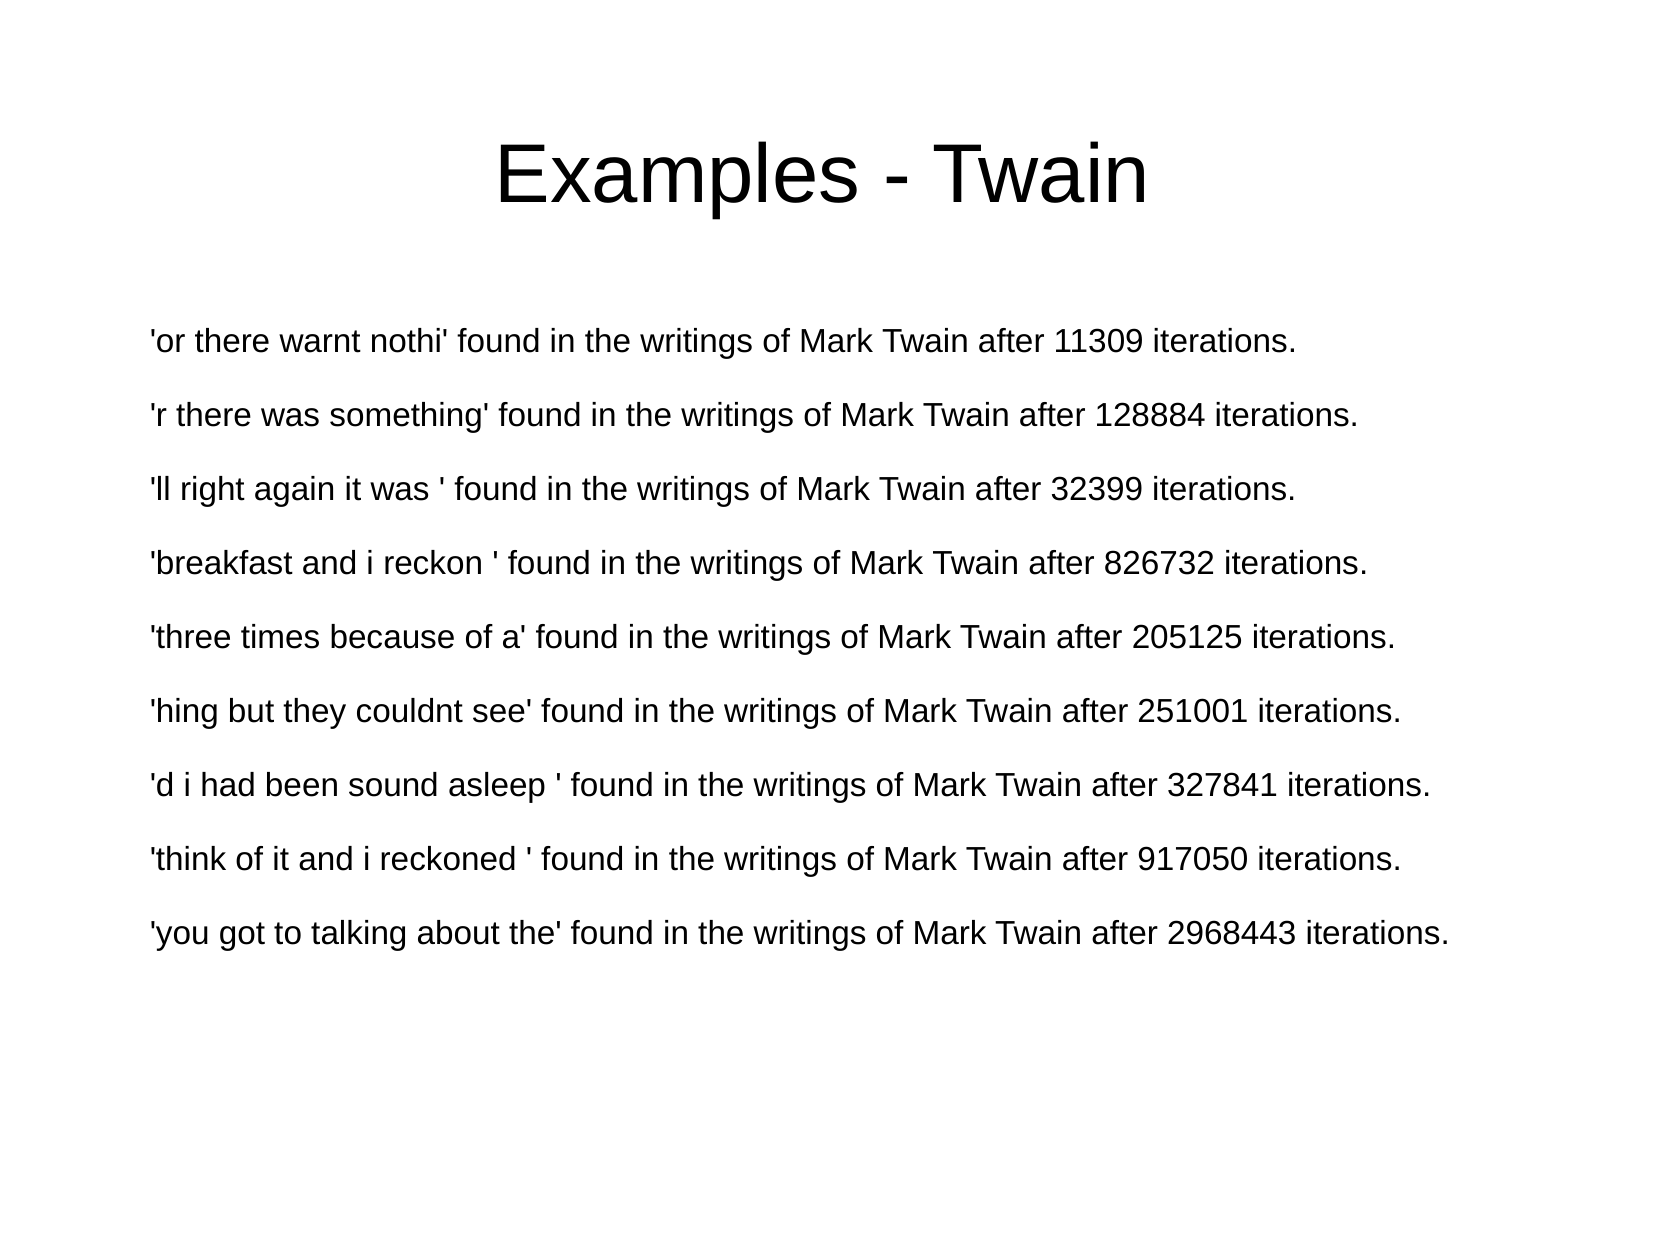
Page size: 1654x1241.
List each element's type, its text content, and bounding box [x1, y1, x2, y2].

text_box Examples - Twain [480, 120, 1186, 228]
text_box 'or there warnt nothi' found in the writings of Mark Twain after 11309 iterations. 'r there was something' found in the writings of Mark Twain after 128884 iterations. 'll right again it was ' found in the writings of Mark Twain after 32399 iterations. 'breakfast and i reckon ' found in the writings of Mark Twain after 826732 iterations. 'three times because of a' found in the writings of Mark Twain after 205125 iterations. 'hing but they couldnt see' found in the writings of Mark Twain after 251001 iterations. 'd i had been sound asleep ' found in the writings of Mark Twain after 327841 iterations. 'think of it and i reckoned ' found in the writings of Mark Twain after 917050 iterations. 'you got to talking about the' found in the writings of Mark Twain after 2968443 iterations. [135, 315, 1531, 960]
